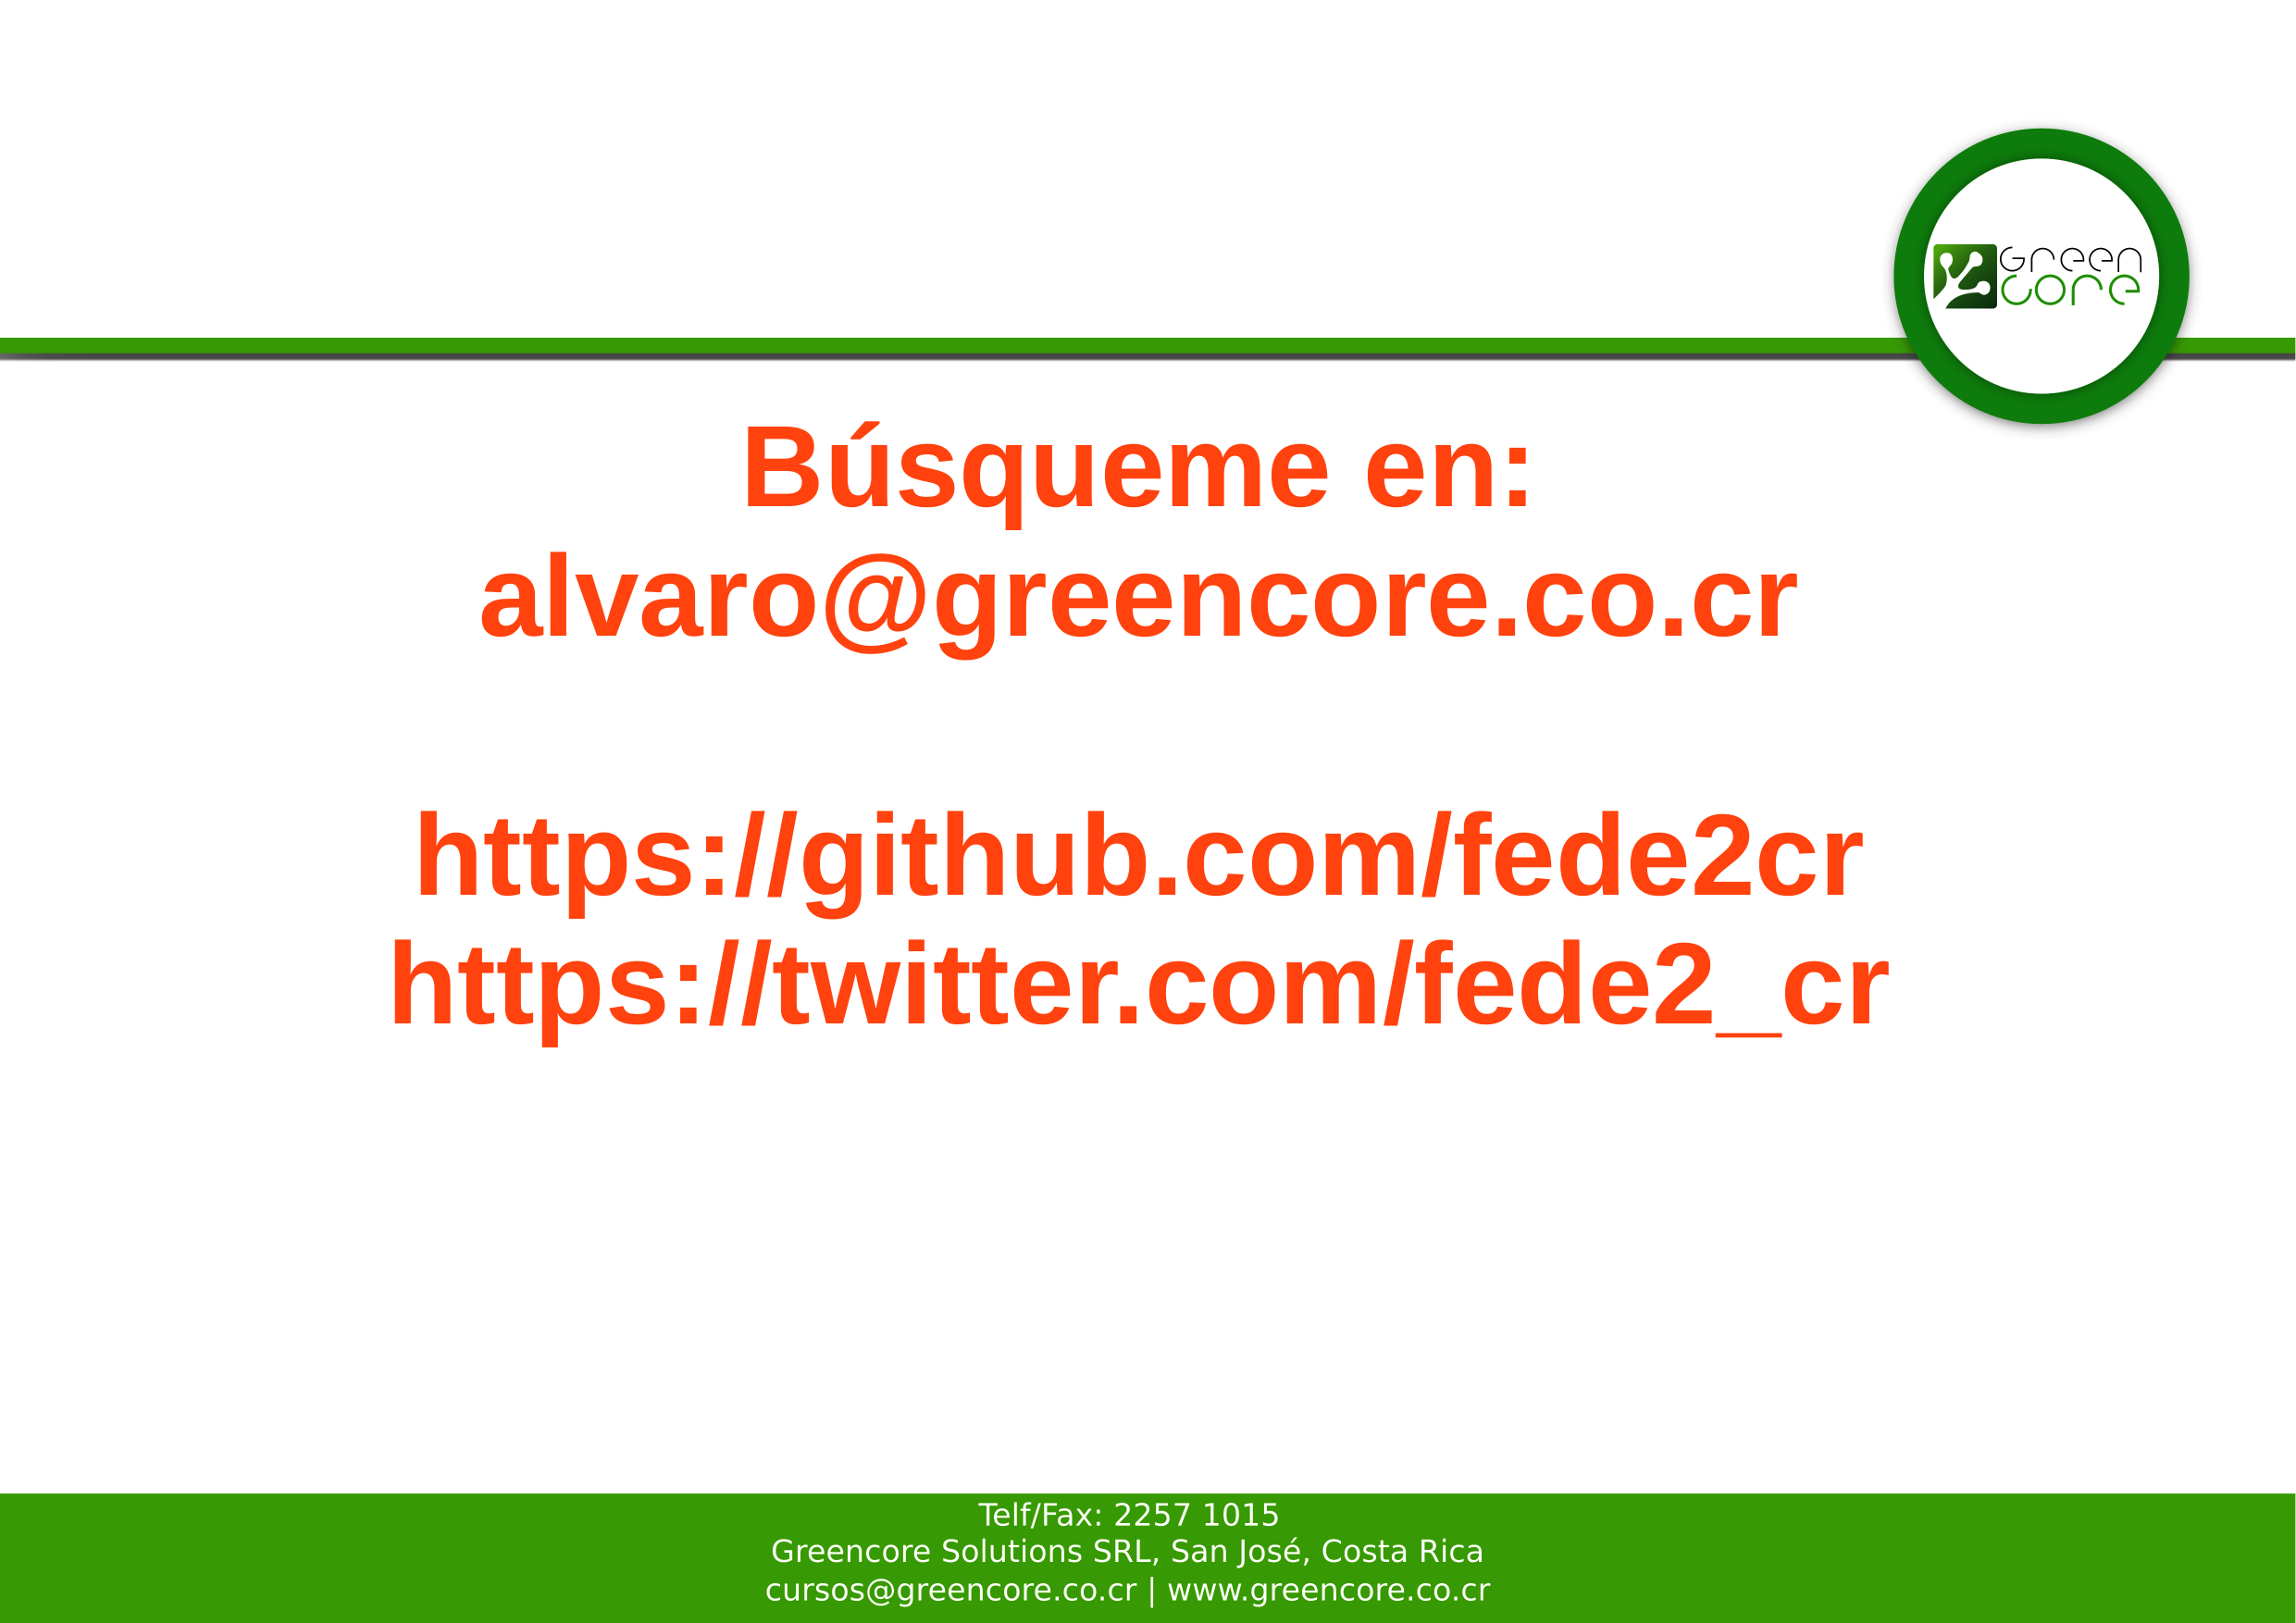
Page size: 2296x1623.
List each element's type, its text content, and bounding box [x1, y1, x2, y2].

picture [0, 0, 2296, 1623]
subtitle Búsqueme en: alvaro@greencore.co.cr https://github.com/fede2cr https://twitter.com/fede2_cr [106, 0, 2173, 1451]
